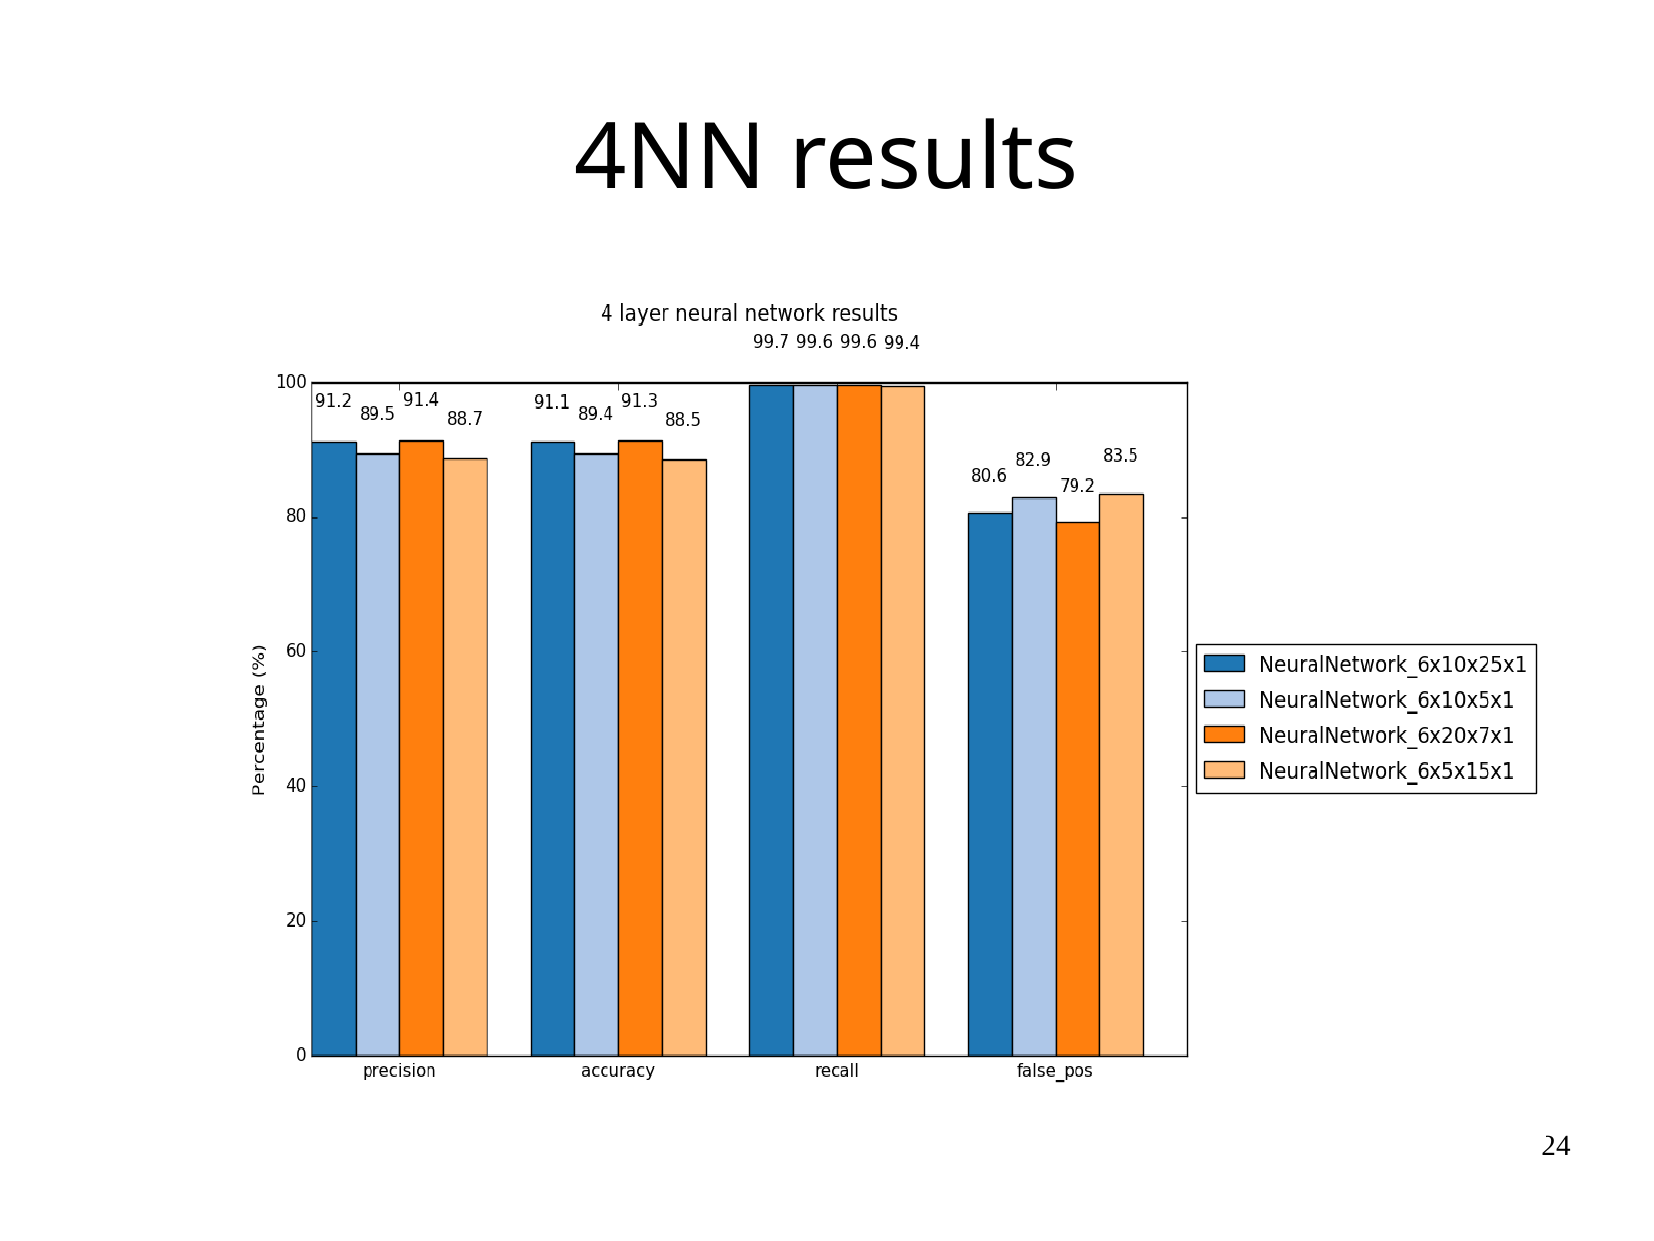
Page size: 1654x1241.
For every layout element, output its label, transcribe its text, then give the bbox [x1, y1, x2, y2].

picture [135, 299, 1546, 1140]
title 4NN results [82, 49, 1571, 257]
